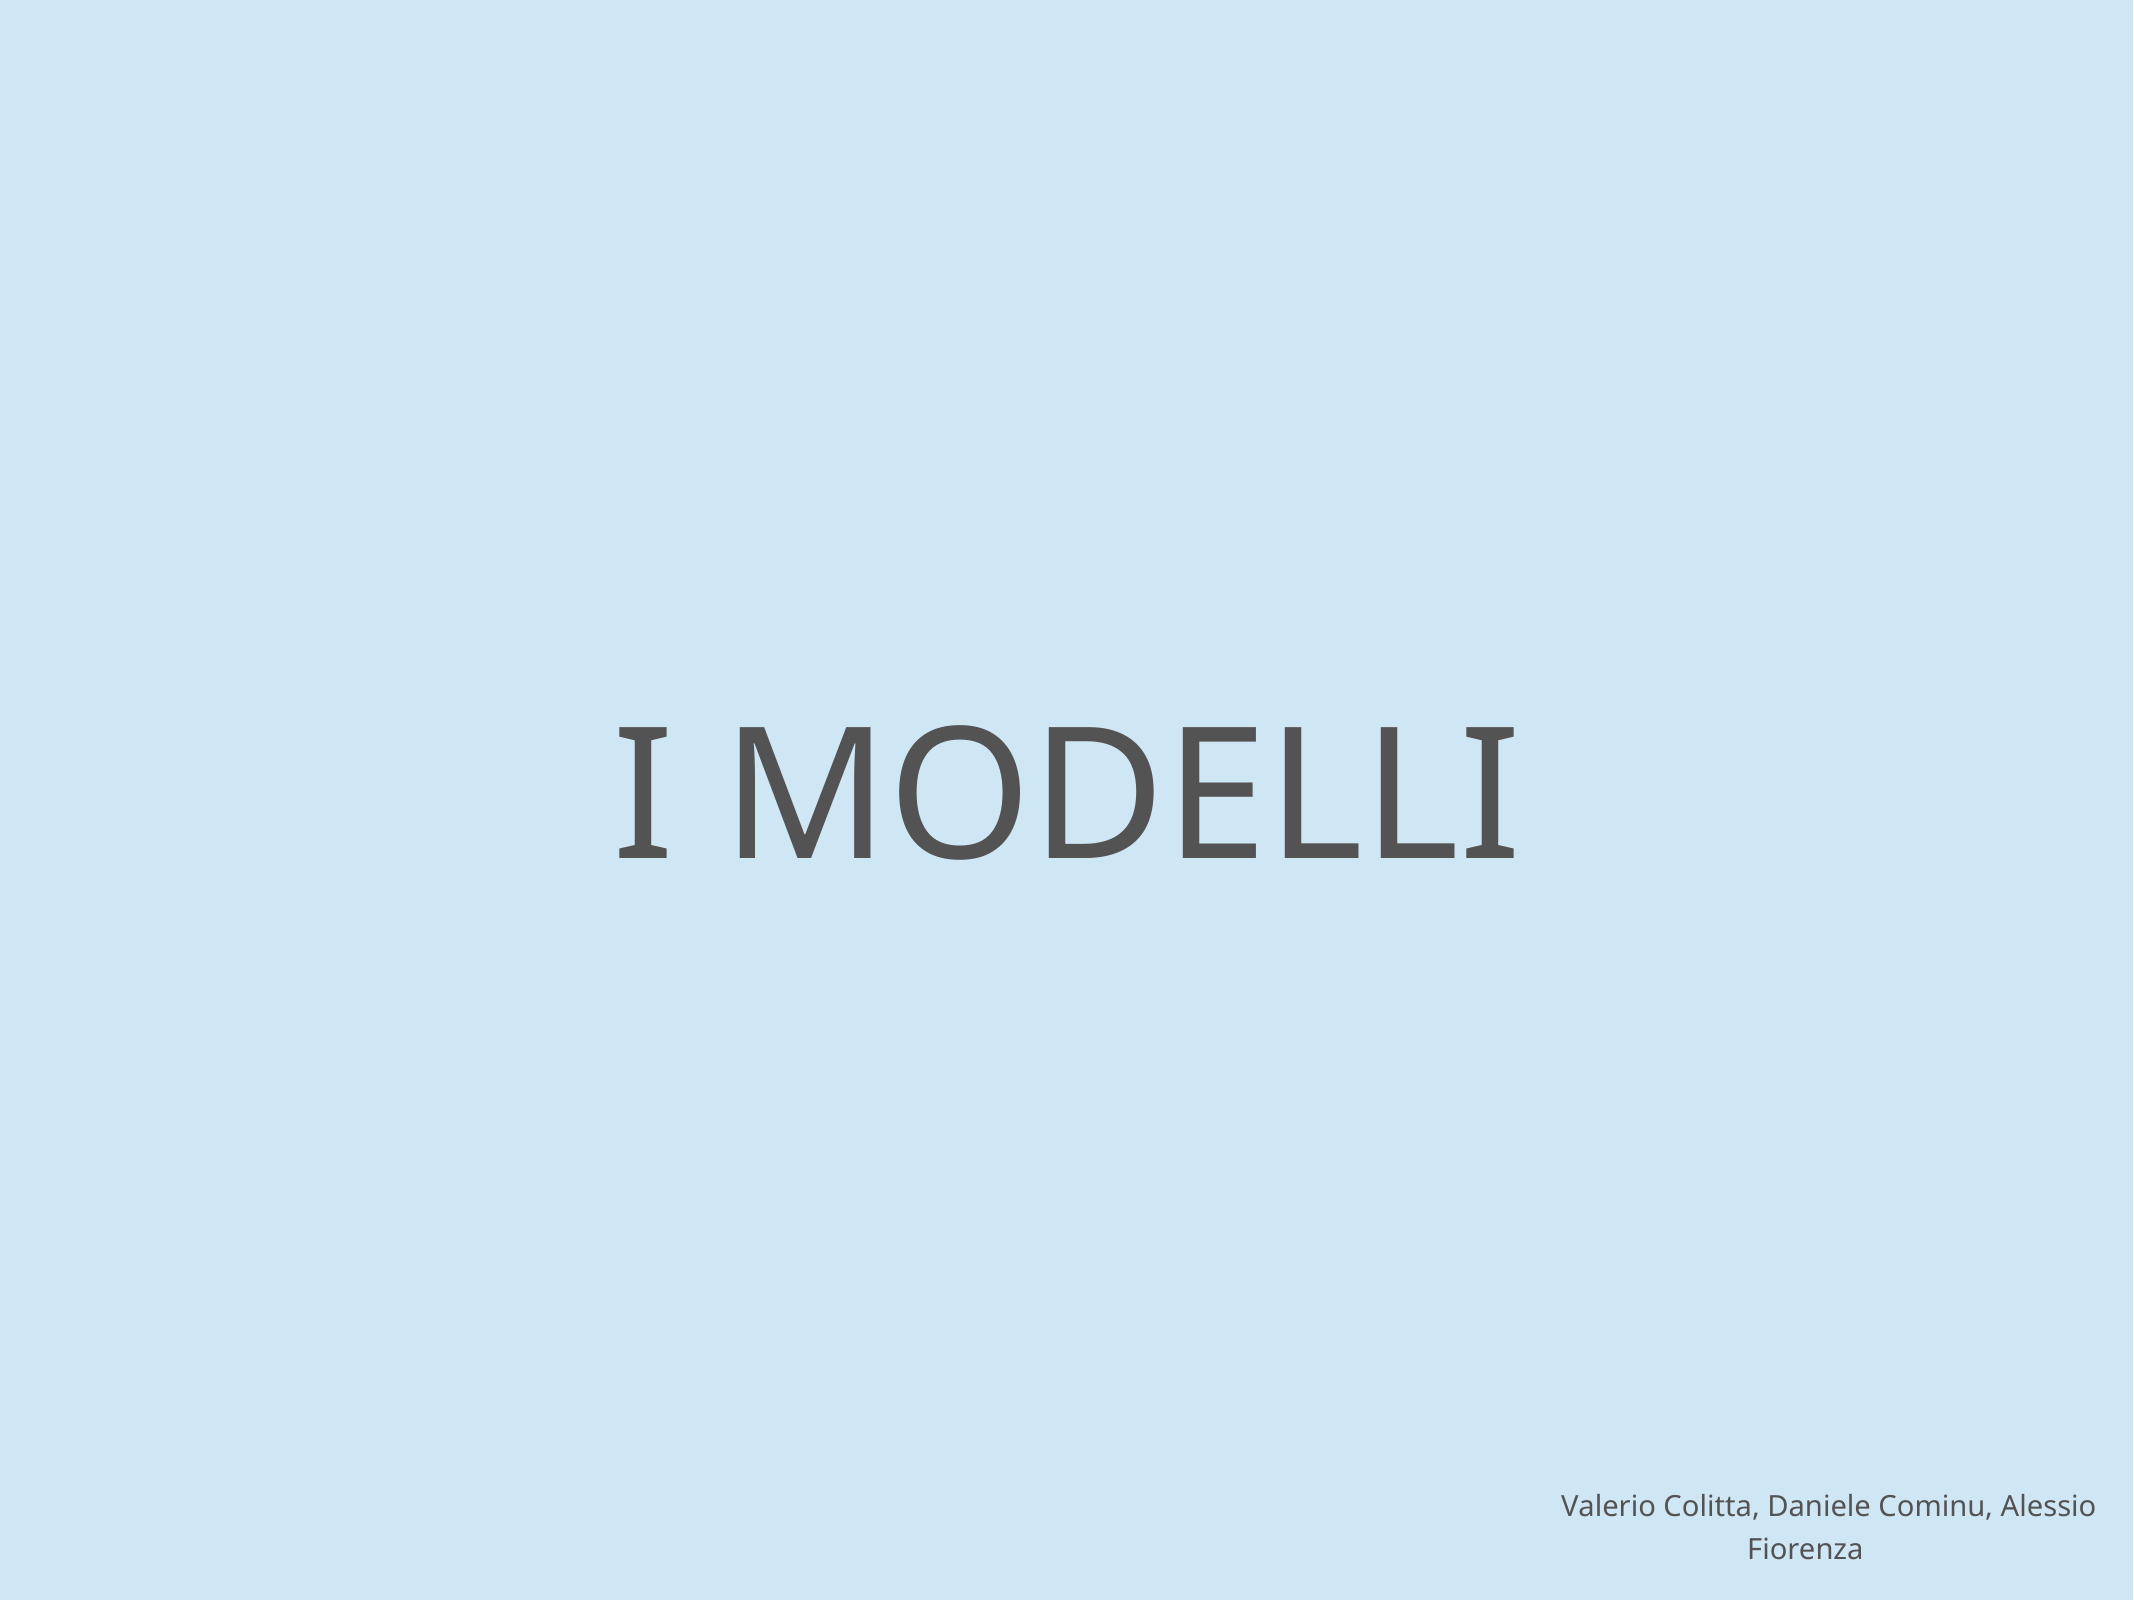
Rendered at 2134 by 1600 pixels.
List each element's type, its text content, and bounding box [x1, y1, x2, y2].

title I MODELLI [59, 519, 2076, 1051]
text_box Valerio Colitta, Daniele Cominu, Alessio Fiorenza [1467, 1496, 2134, 1558]
